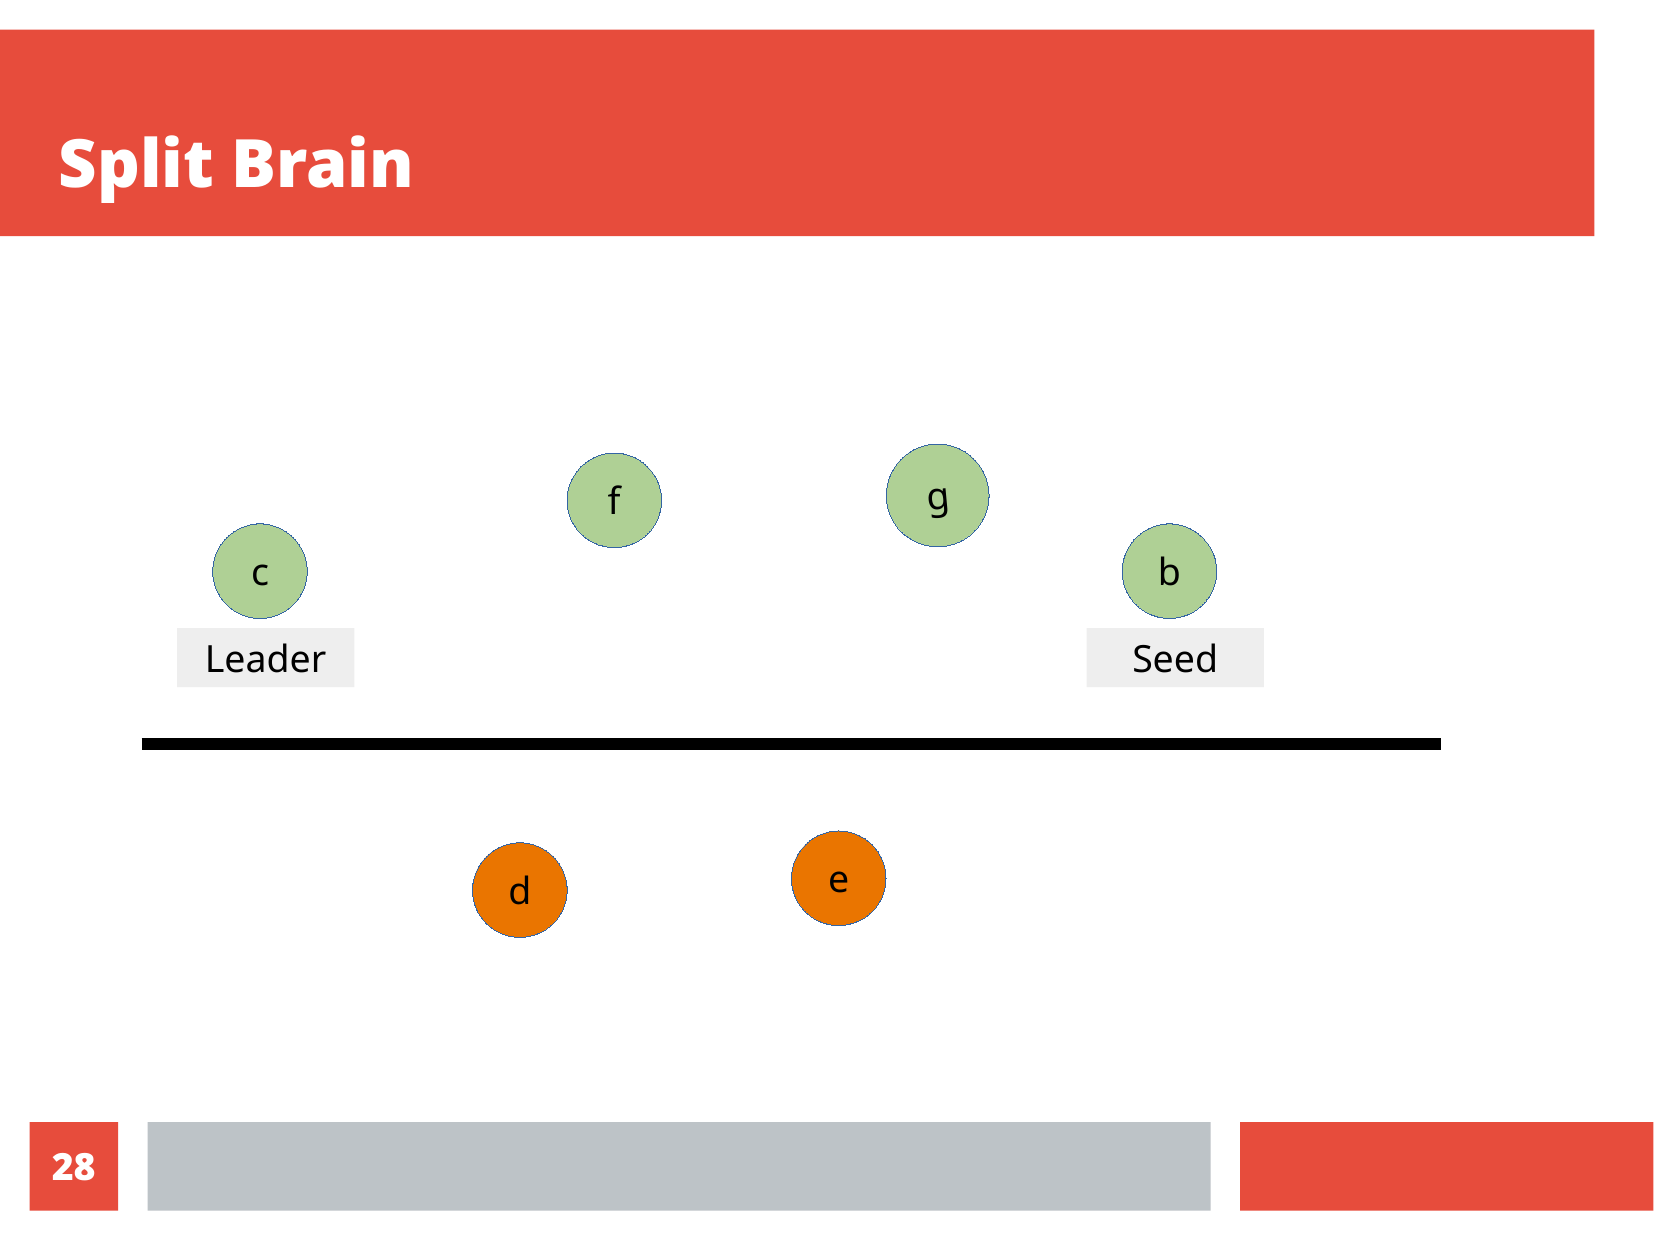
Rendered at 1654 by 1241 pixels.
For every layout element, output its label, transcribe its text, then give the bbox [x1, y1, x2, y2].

title Split Brain [59, 59, 1595, 207]
text_box c [212, 523, 308, 619]
text_box f [567, 453, 662, 548]
text_box e [791, 830, 887, 926]
text_box b [1122, 523, 1217, 619]
text_box Leader [177, 628, 355, 688]
text_box g [886, 444, 990, 547]
text_box Seed [1086, 628, 1264, 688]
text_box d [472, 842, 568, 938]
